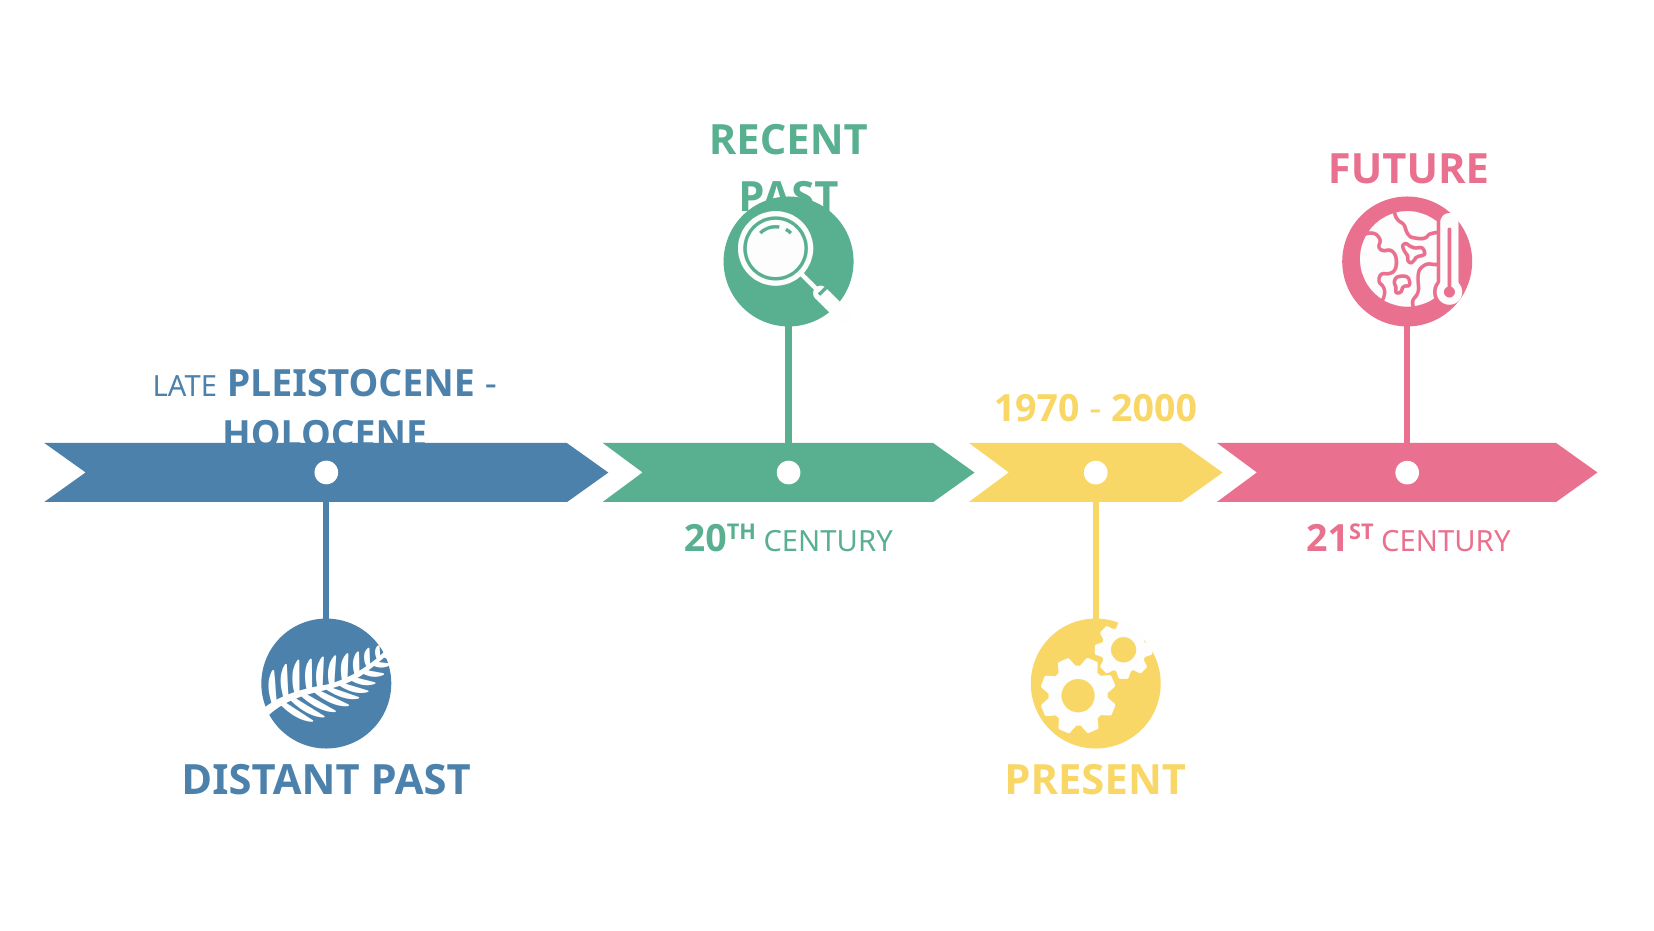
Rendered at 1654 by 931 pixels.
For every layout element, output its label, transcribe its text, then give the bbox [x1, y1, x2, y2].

picture [1352, 205, 1468, 318]
text_box 21St century [1263, 507, 1554, 567]
text_box [1342, 227, 1352, 296]
text_box 20th century [602, 507, 975, 567]
text_box [602, 442, 975, 502]
text_box [786, 197, 806, 208]
picture [1030, 612, 1164, 752]
text_box FUTURE [1263, 137, 1554, 197]
text_box [770, 204, 783, 208]
text_box [44, 442, 609, 502]
text_box [1374, 197, 1440, 205]
text_box [1216, 442, 1598, 503]
text_box RECENT past [643, 137, 934, 197]
text_box [295, 741, 357, 748]
text_box [751, 200, 766, 208]
text_box [1375, 318, 1440, 327]
text_box 1970 - 2000 [950, 377, 1241, 438]
text_box Late Pleistocene - Holocene [59, 377, 591, 438]
text_box PREsent [950, 748, 1241, 808]
text_box [811, 200, 823, 208]
picture [720, 208, 869, 356]
picture [248, 630, 408, 741]
text_box DISTANT PAST [149, 748, 504, 808]
text_box [968, 442, 1223, 502]
text_box [1468, 238, 1473, 285]
text_box [289, 618, 364, 630]
